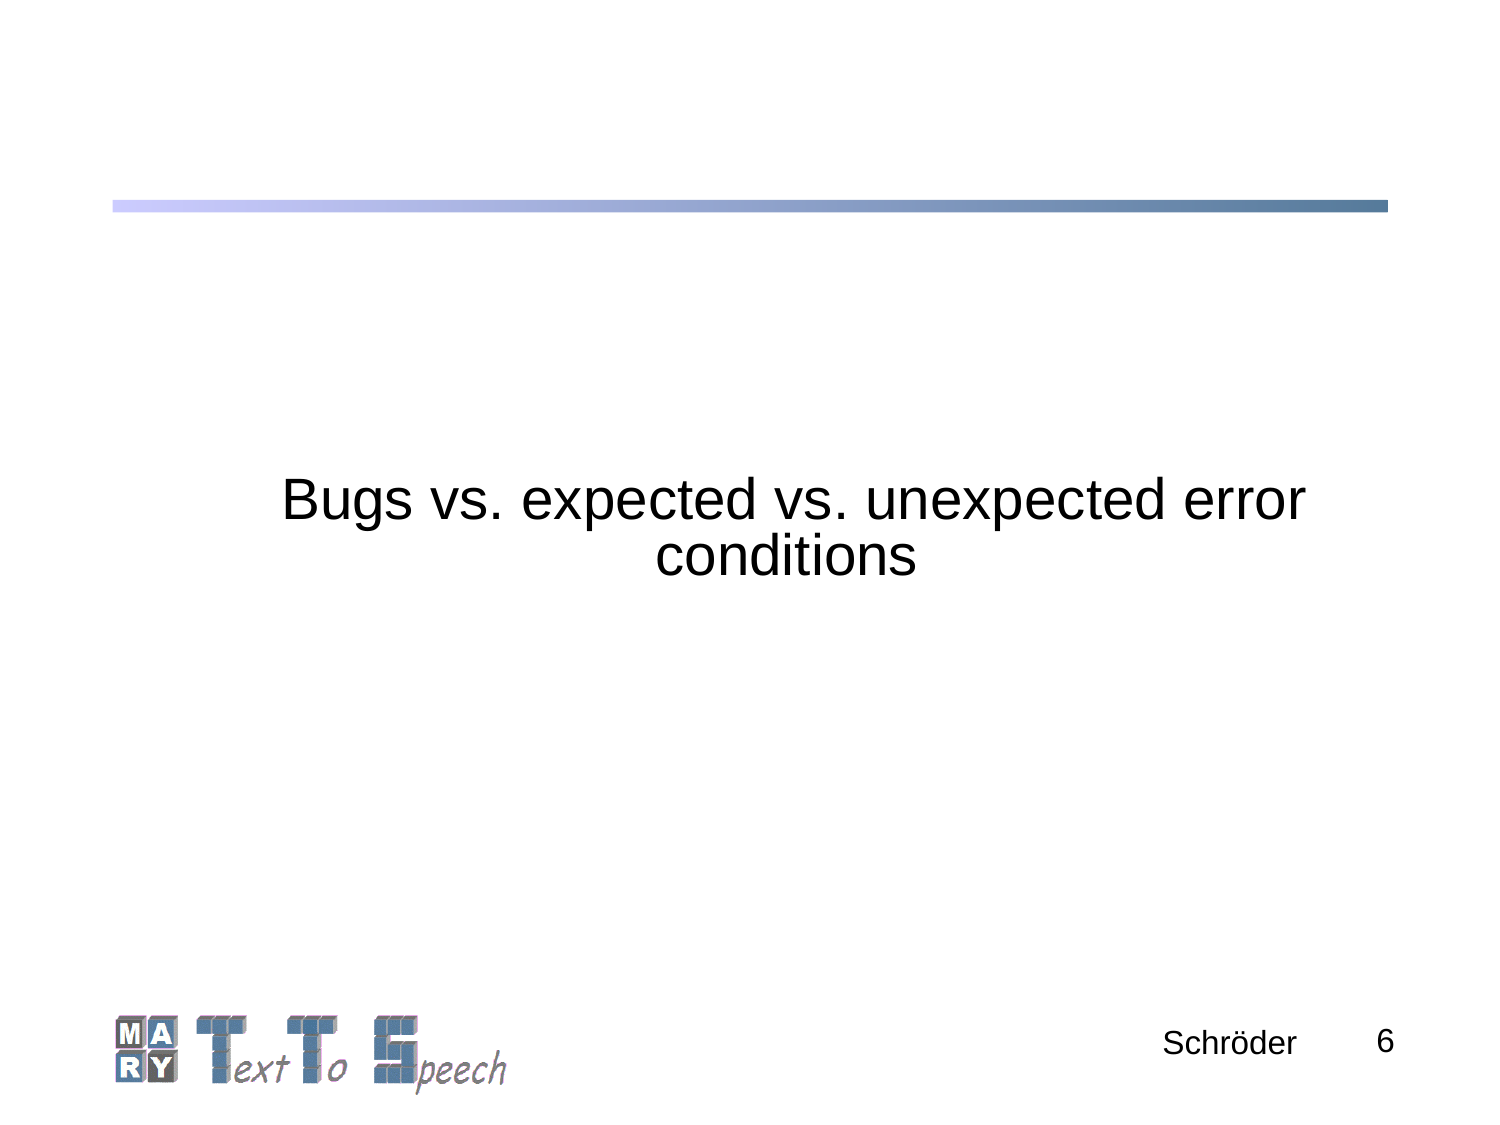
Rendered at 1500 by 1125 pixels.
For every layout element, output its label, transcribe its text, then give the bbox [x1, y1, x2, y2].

picture [112, 1012, 507, 1096]
subtitle Bugs vs. expected vs. unexpected error conditions [112, 57, 1387, 1004]
